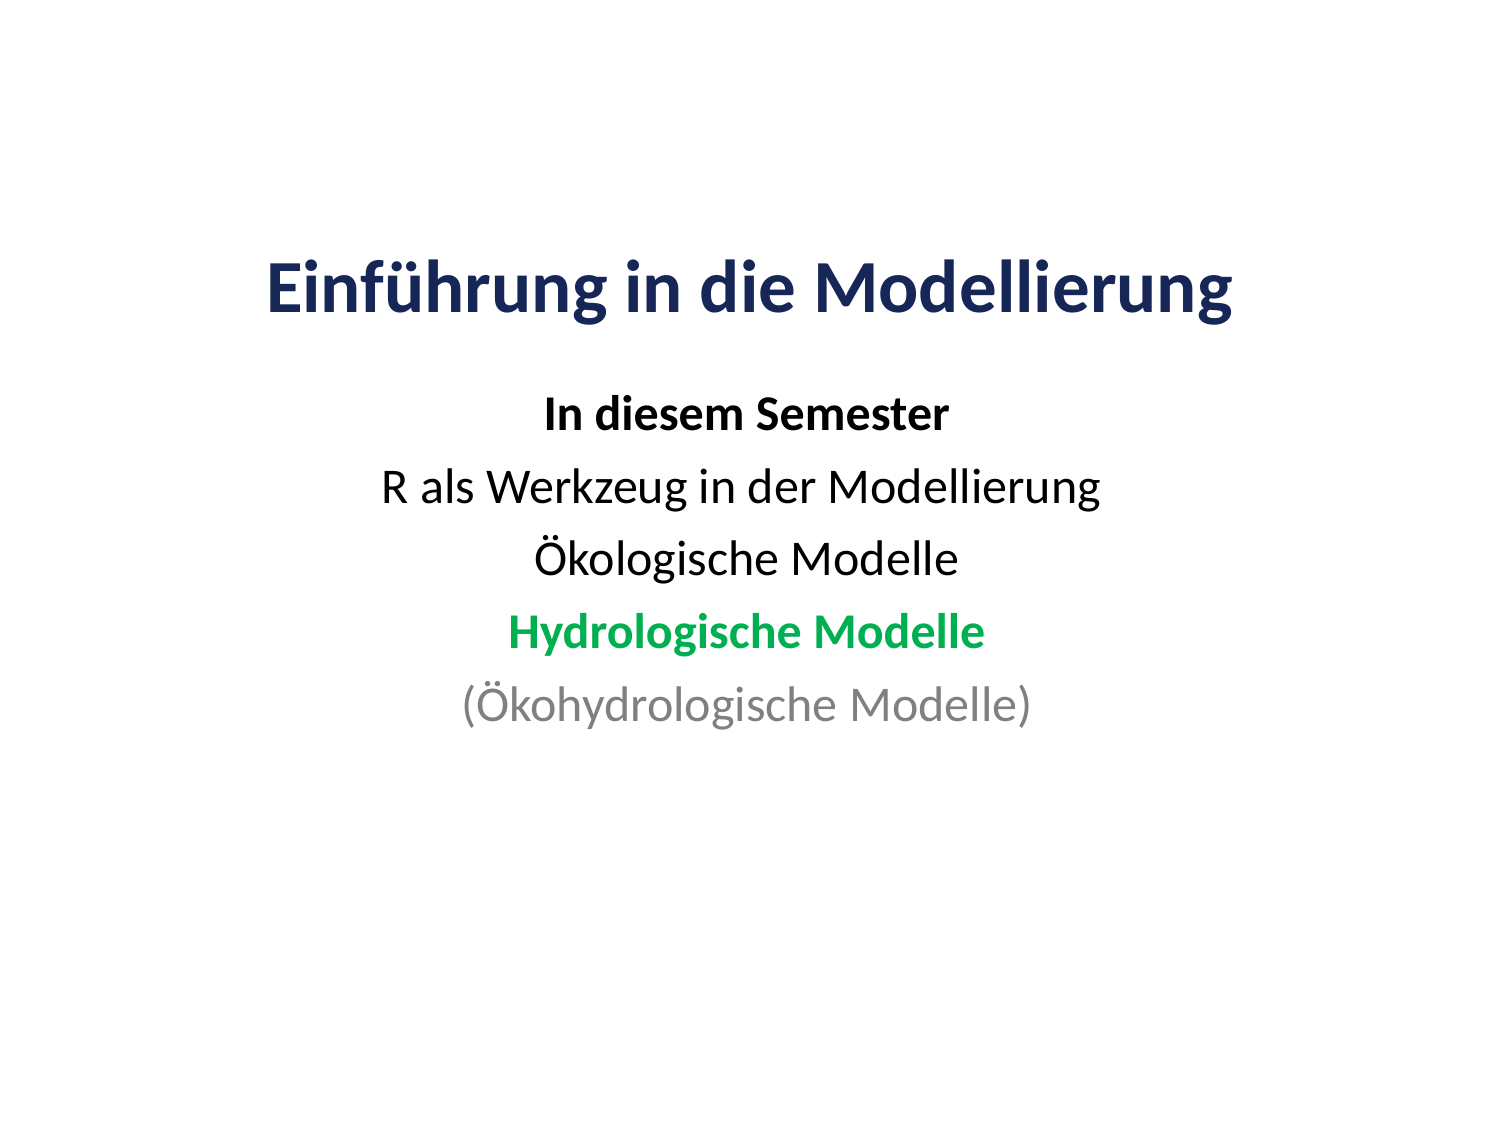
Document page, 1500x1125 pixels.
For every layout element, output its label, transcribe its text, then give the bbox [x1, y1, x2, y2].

text_box Einführung in die Modellierung [0, 229, 1500, 533]
text_box In diesem Semester R als Werkzeug in der Modellierung Ökologische Modelle Hydrologische Modelle (Ökohydrologische Modelle) [0, 533, 1495, 739]
